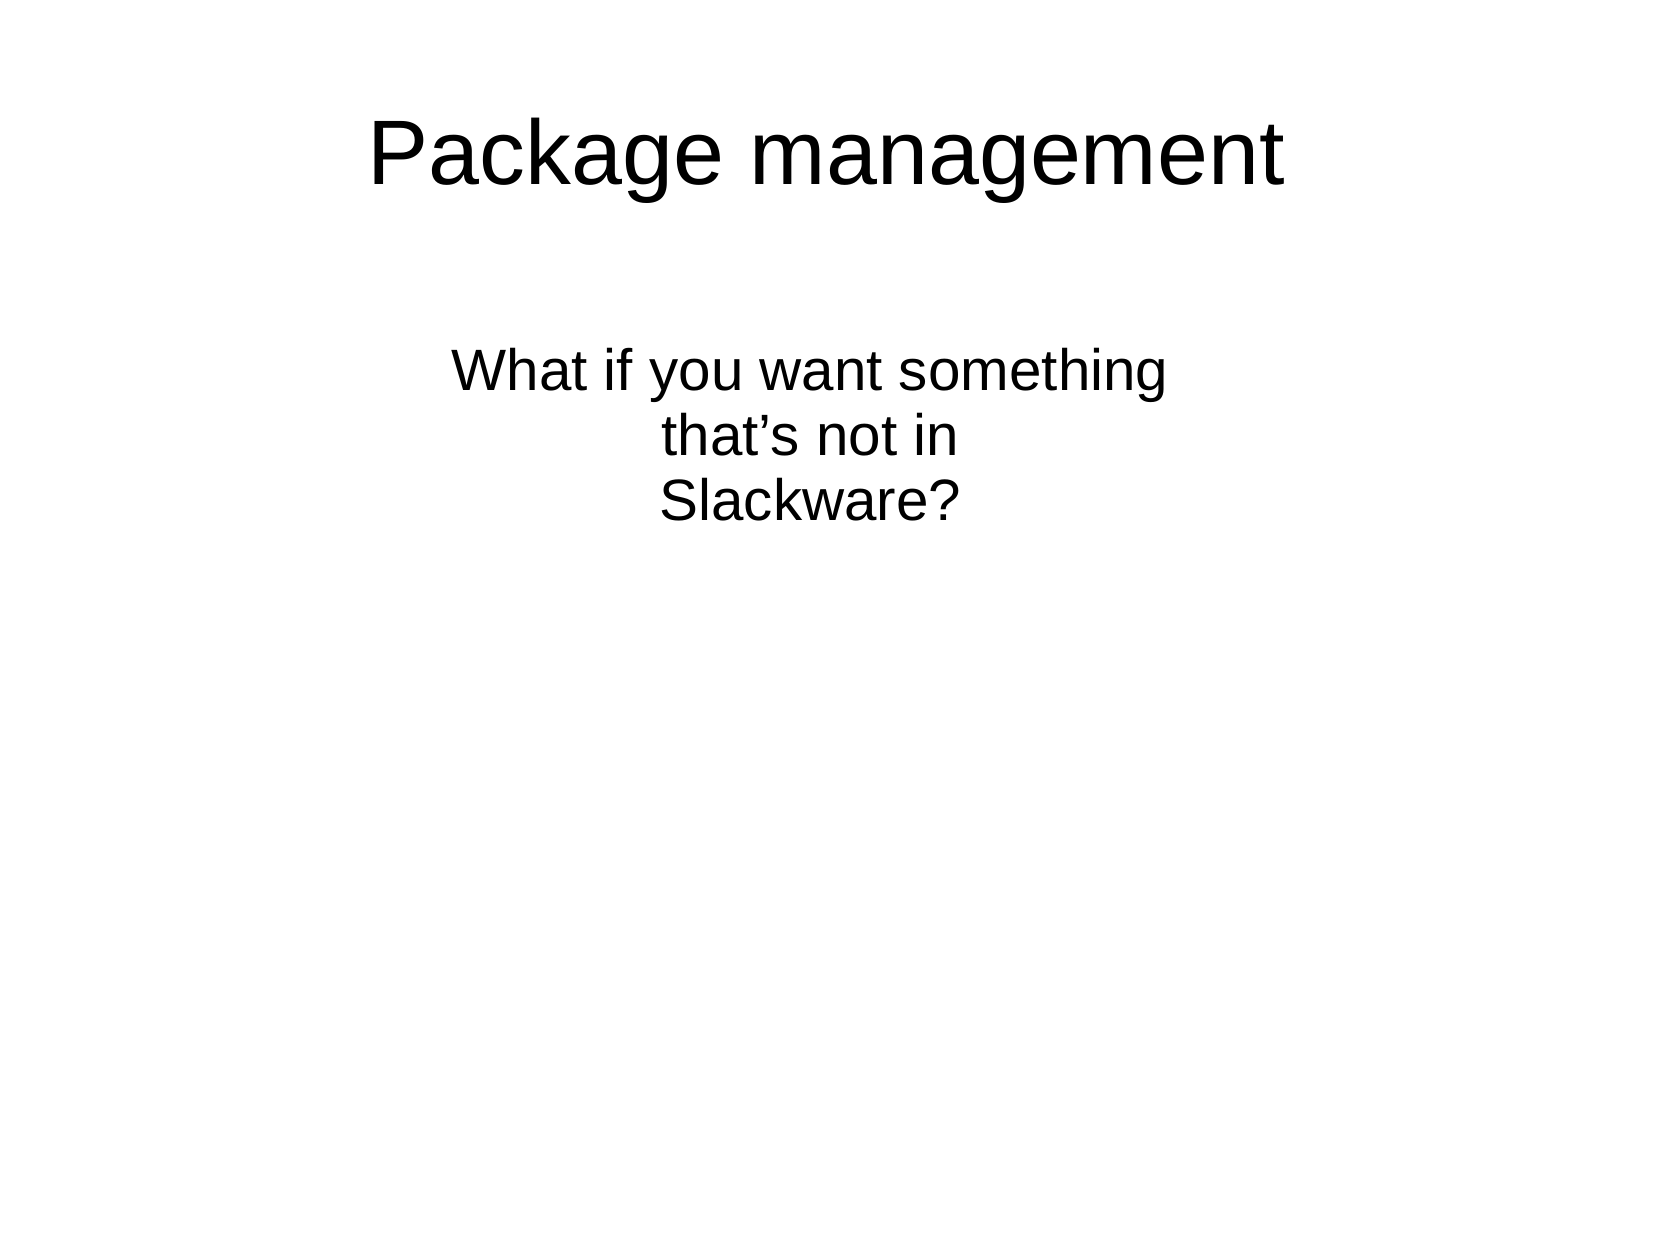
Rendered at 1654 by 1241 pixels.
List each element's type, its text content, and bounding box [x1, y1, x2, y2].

title Package management [82, 49, 1571, 257]
text_box What if you want something that’s not in Slackware? [82, 256, 1538, 615]
